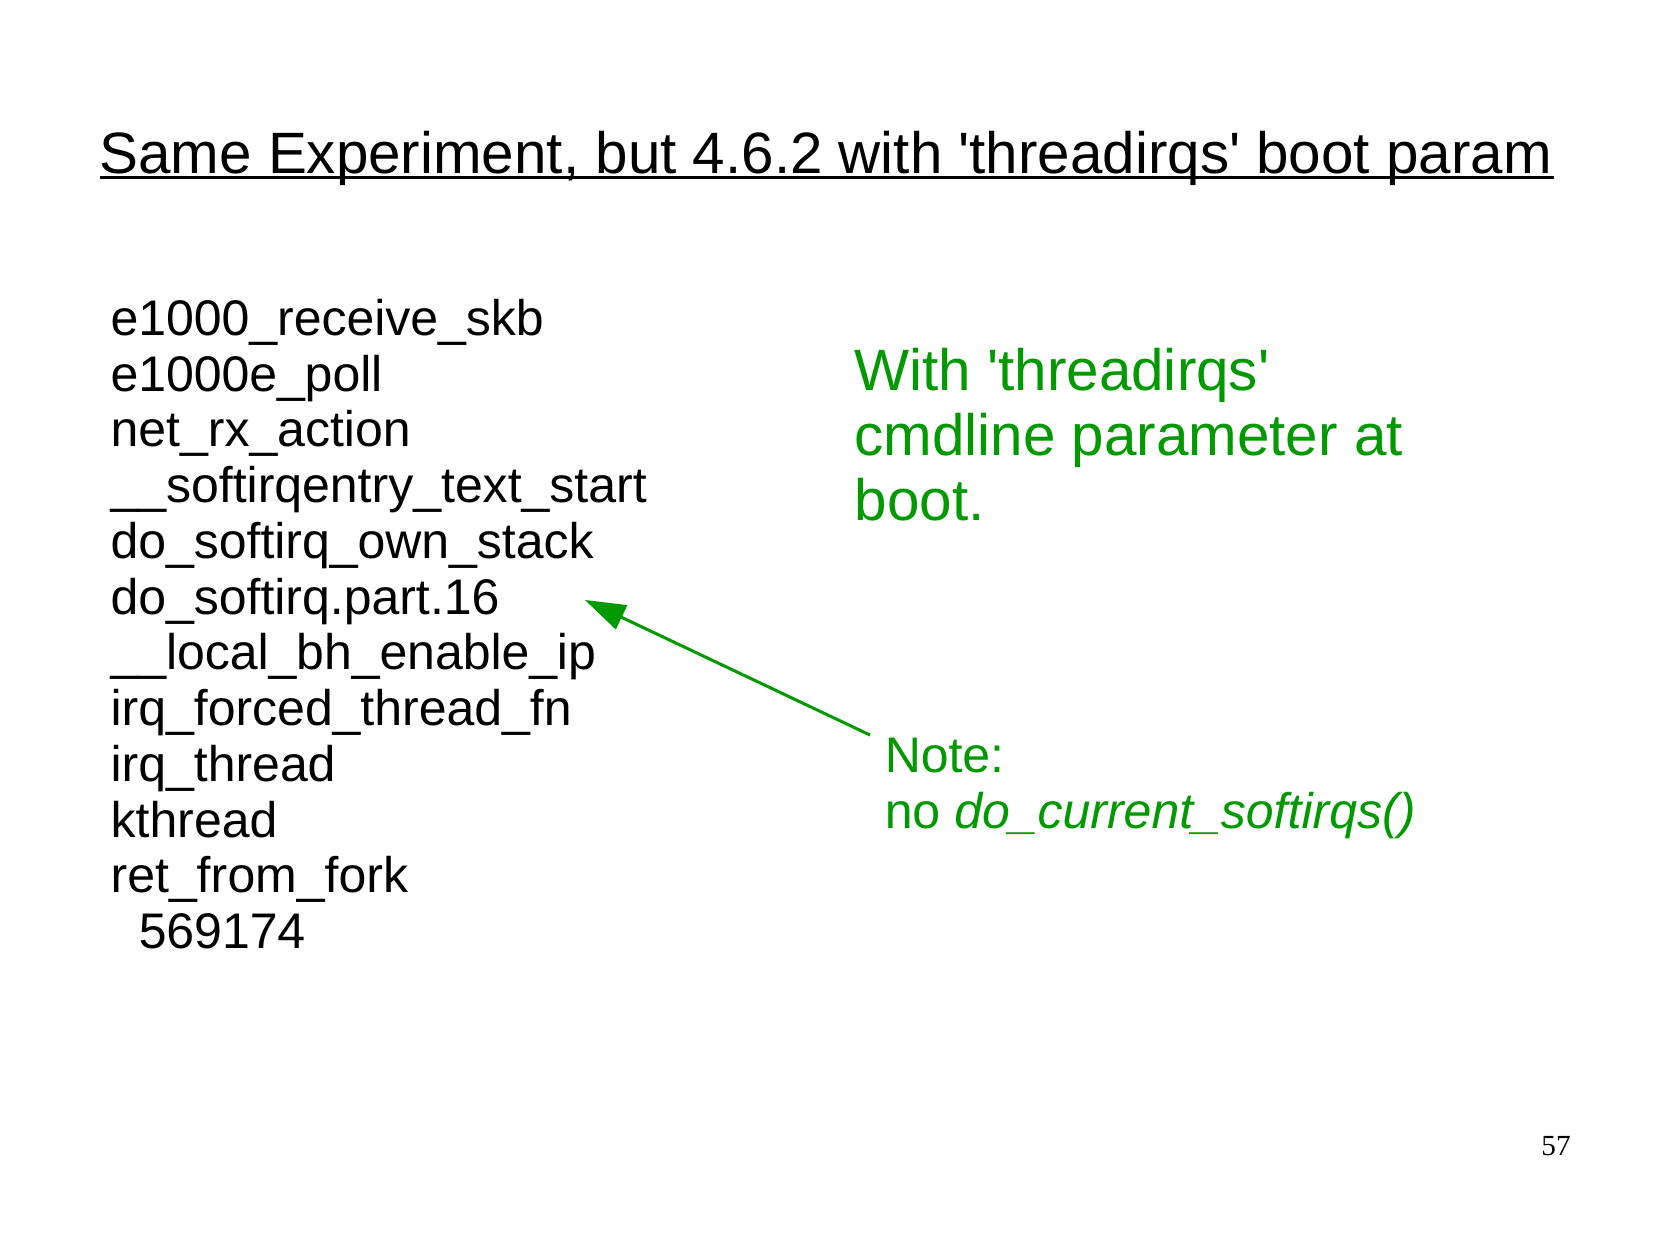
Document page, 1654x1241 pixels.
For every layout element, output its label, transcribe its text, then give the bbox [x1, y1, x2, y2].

text_box Note: no do_current_softirqs() [870, 720, 1501, 847]
title Same Experiment, but 4.6.2 with 'threadirqs' boot param [82, 49, 1571, 257]
text_box With 'threadirqs' cmdline parameter at boot. [840, 330, 1501, 541]
list e1000_receive_skb e1000e_poll net_rx_action __softirqentry_text_start do_softirq_own_stack do_softirq.part.16 __local_bh_enable_ip irq_forced_thread_fn irq_thread kthread ret_from_fork 569174 [82, 290, 1571, 1010]
